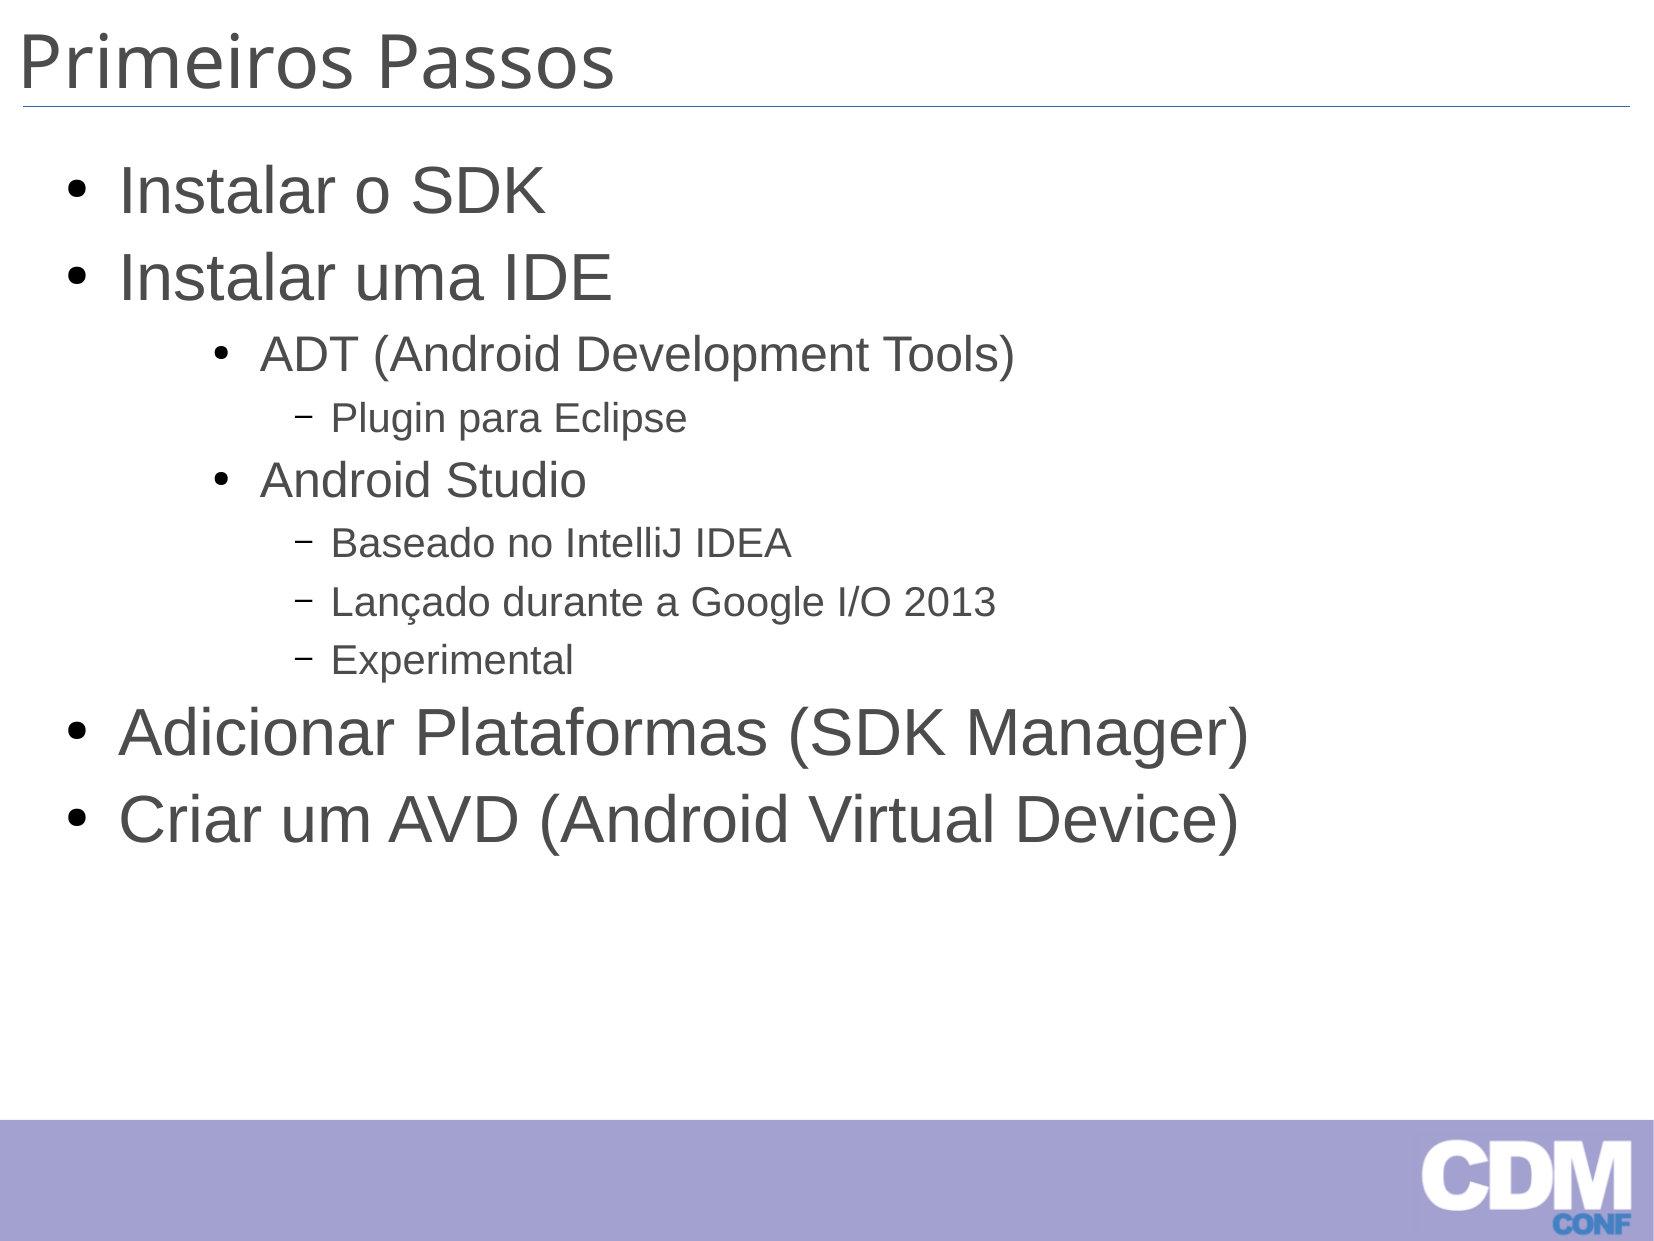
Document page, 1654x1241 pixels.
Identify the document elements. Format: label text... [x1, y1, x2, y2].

title Primeiros Passos [17, 15, 1607, 103]
picture [0, 0, 1654, 1241]
list Instalar o SDK Instalar uma IDE ADT (Android Development Tools) Plugin para Eclipse Android Studio Baseado no IntelliJ IDEA Lançado durante a Google I/O 2013 Experimental Adicionar Plataformas (SDK Manager) Criar um AVD (Android Virtual Device) [47, 153, 1607, 873]
